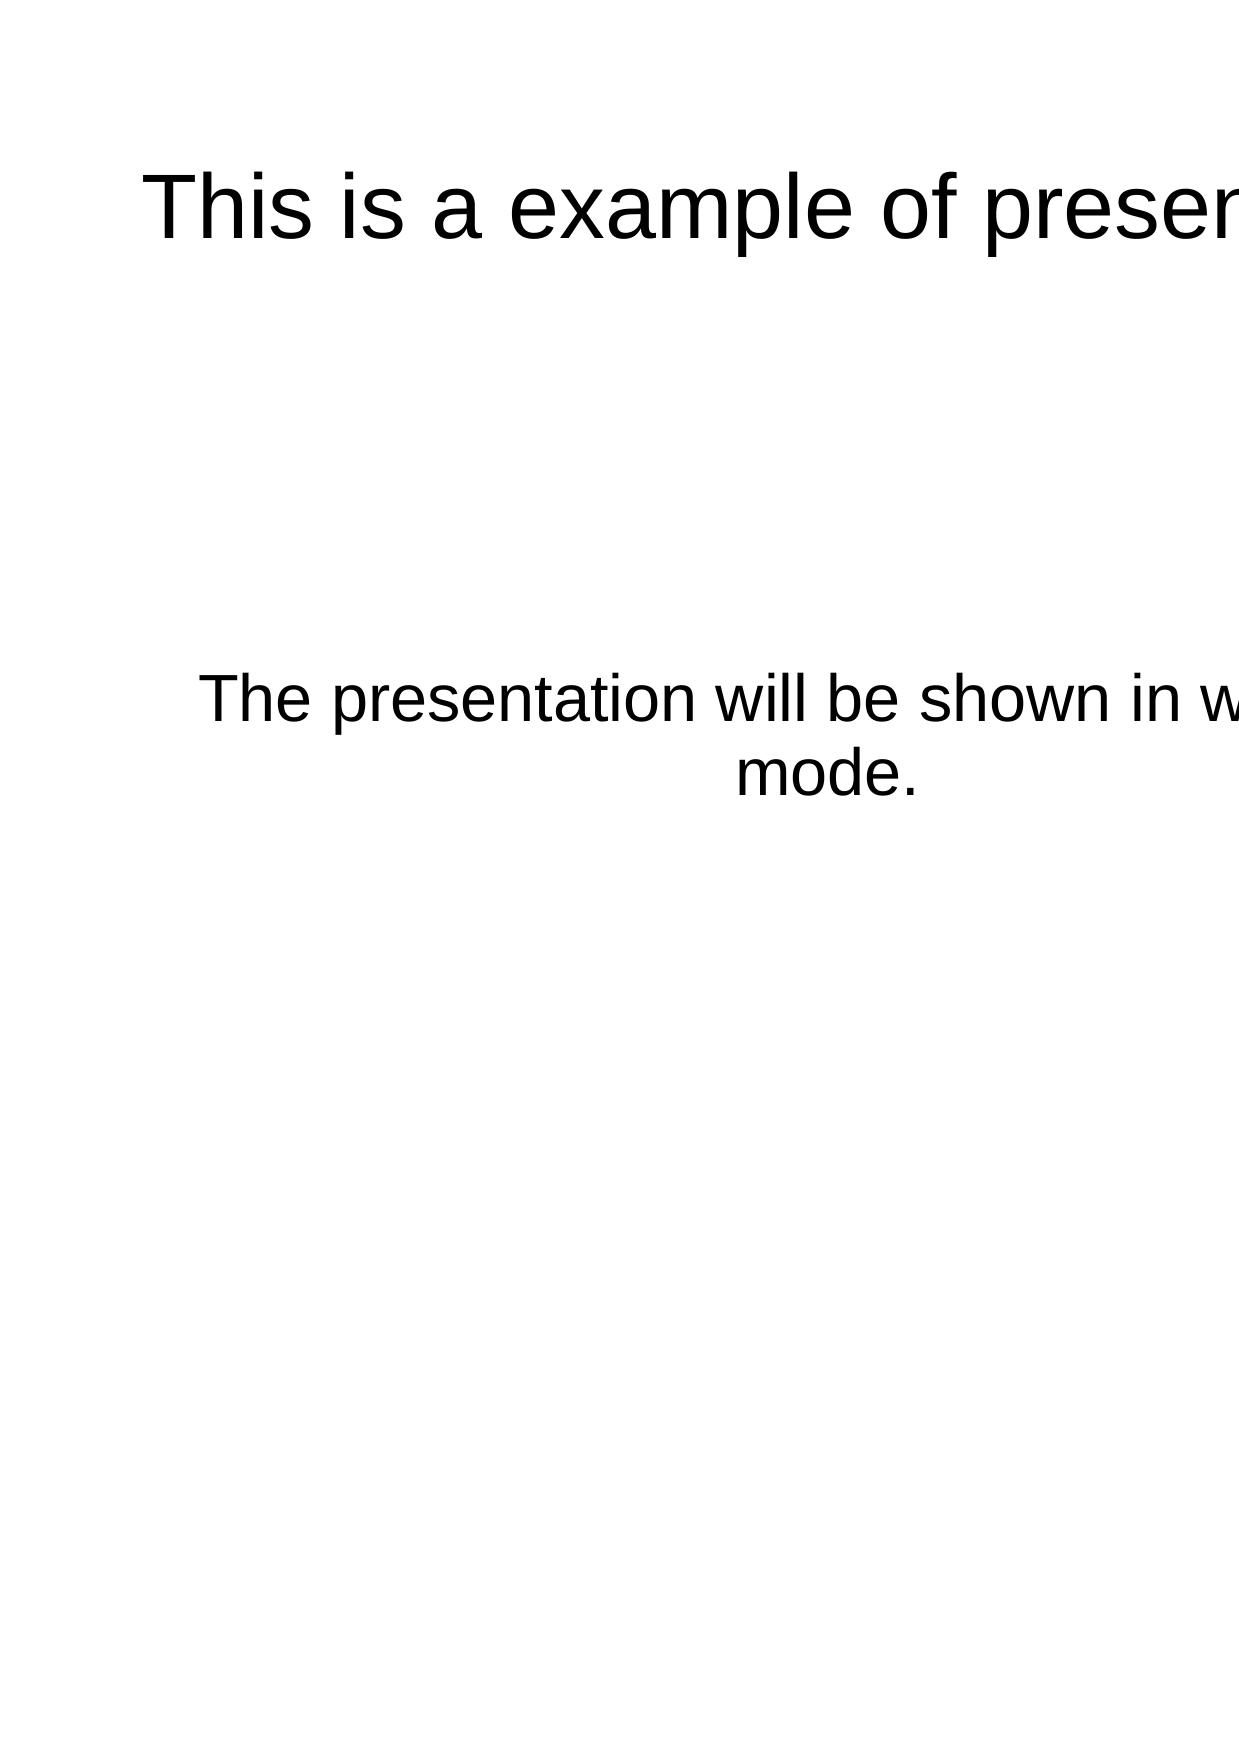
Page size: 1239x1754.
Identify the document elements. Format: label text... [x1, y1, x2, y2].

title This is a example of presentation. [121, 102, 1239, 311]
subtitle The presentation will be shown in windows mode. [121, 344, 1239, 1127]
